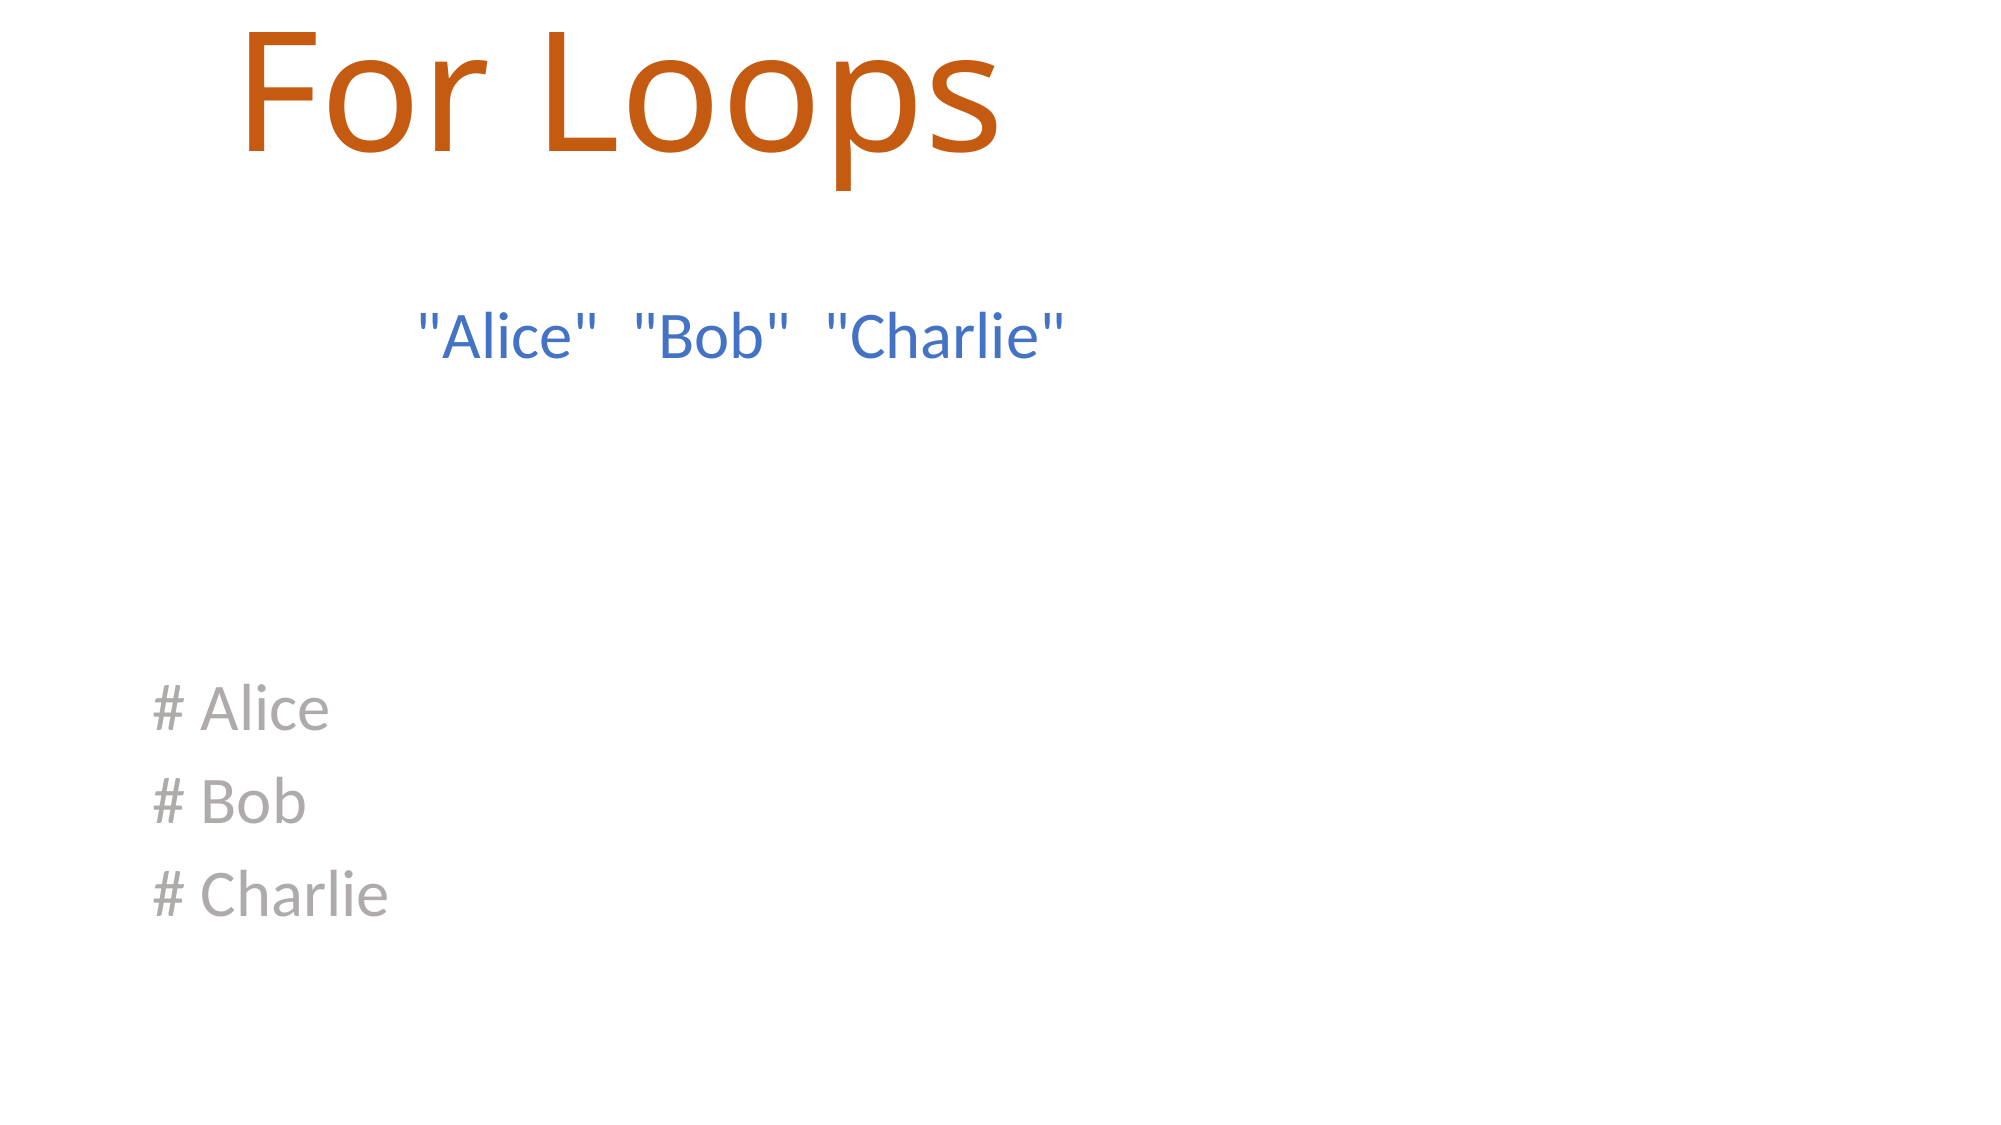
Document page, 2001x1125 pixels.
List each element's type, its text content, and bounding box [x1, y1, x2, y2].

list For Loops names = ["Alice", "Bob", "Charlie"] for person in names: print(person) # Alice # Bob # Charlie [137, 0, 1863, 1014]
